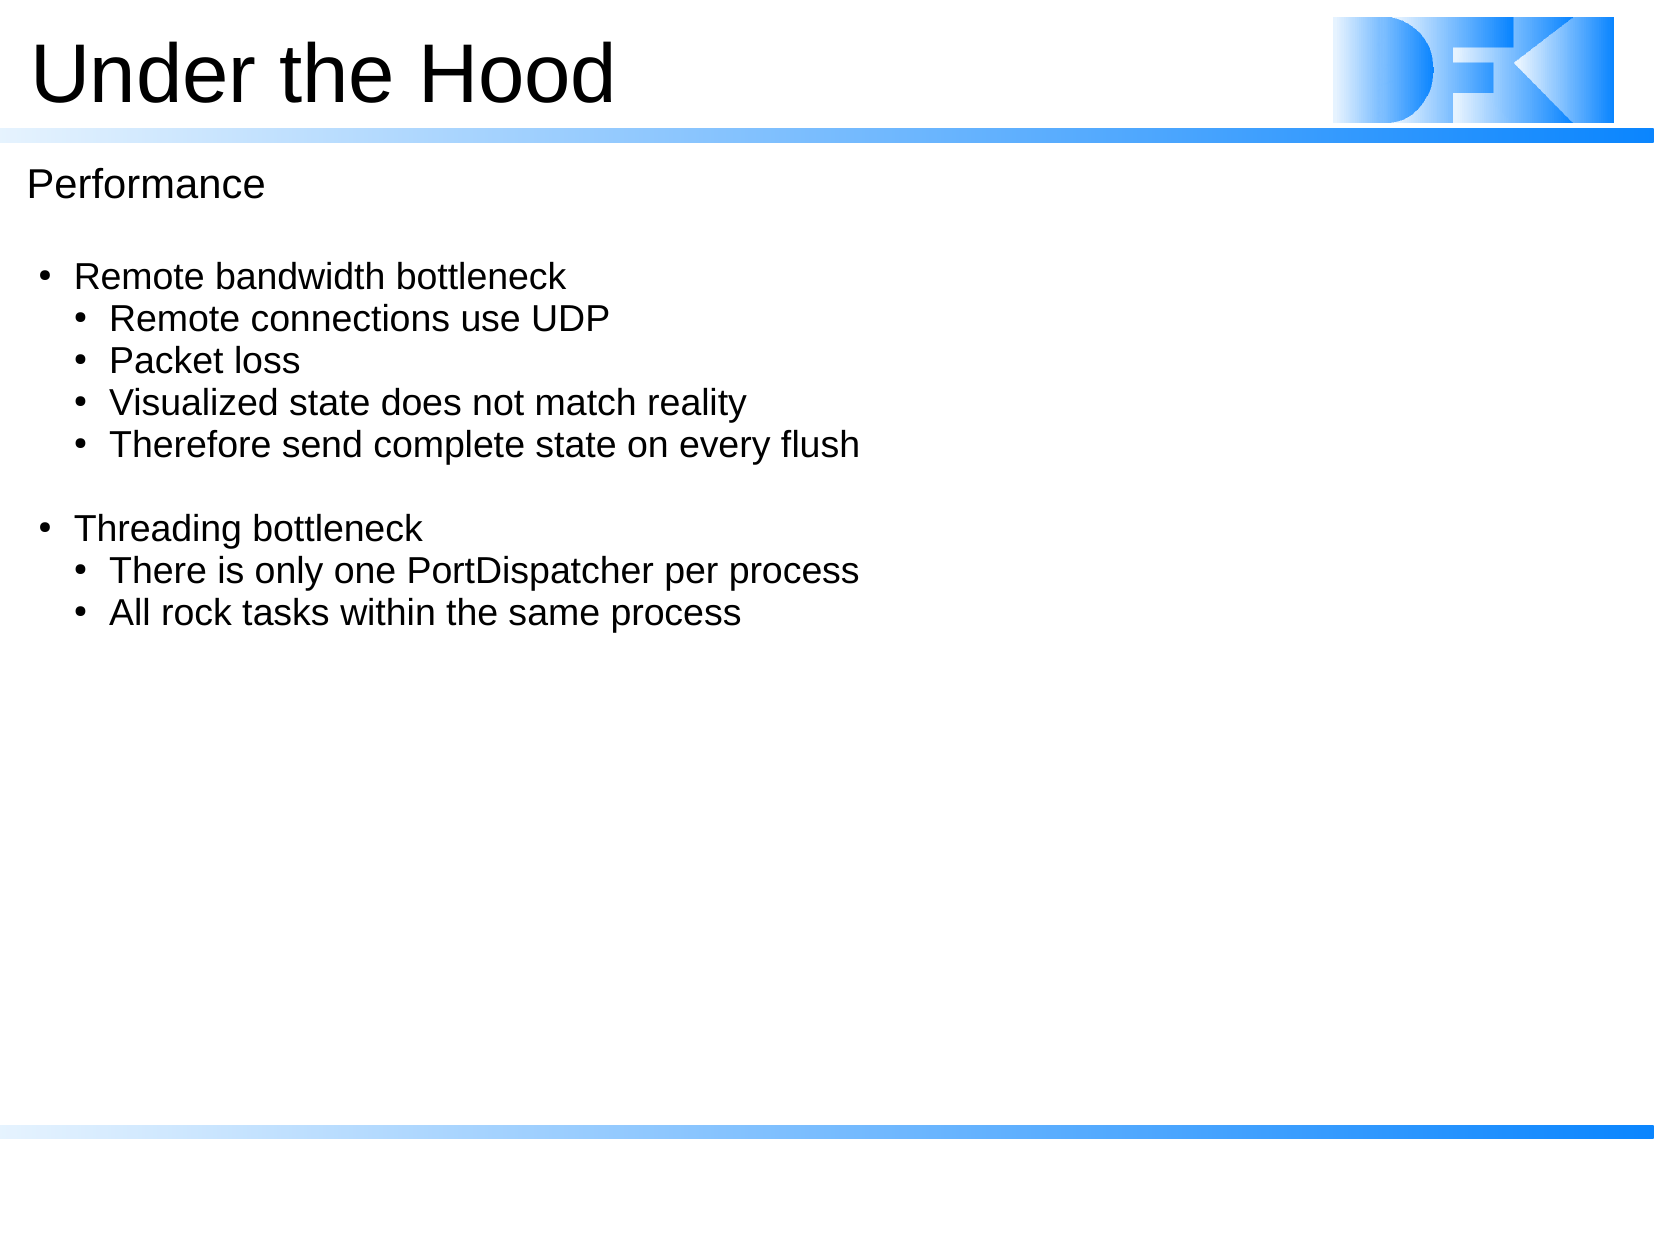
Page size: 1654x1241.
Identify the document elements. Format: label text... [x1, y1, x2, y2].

text_box Remote bandwidth bottleneck Remote connections use UDP Packet loss Visualized state does not match reality Therefore send complete state on every flush Threading bottleneck There is only one PortDispatcher per process All rock tasks within the same process [23, 248, 1607, 725]
picture [1332, 17, 1614, 123]
title Under the Hood [30, 8, 1291, 139]
text_box Performance [11, 153, 898, 215]
